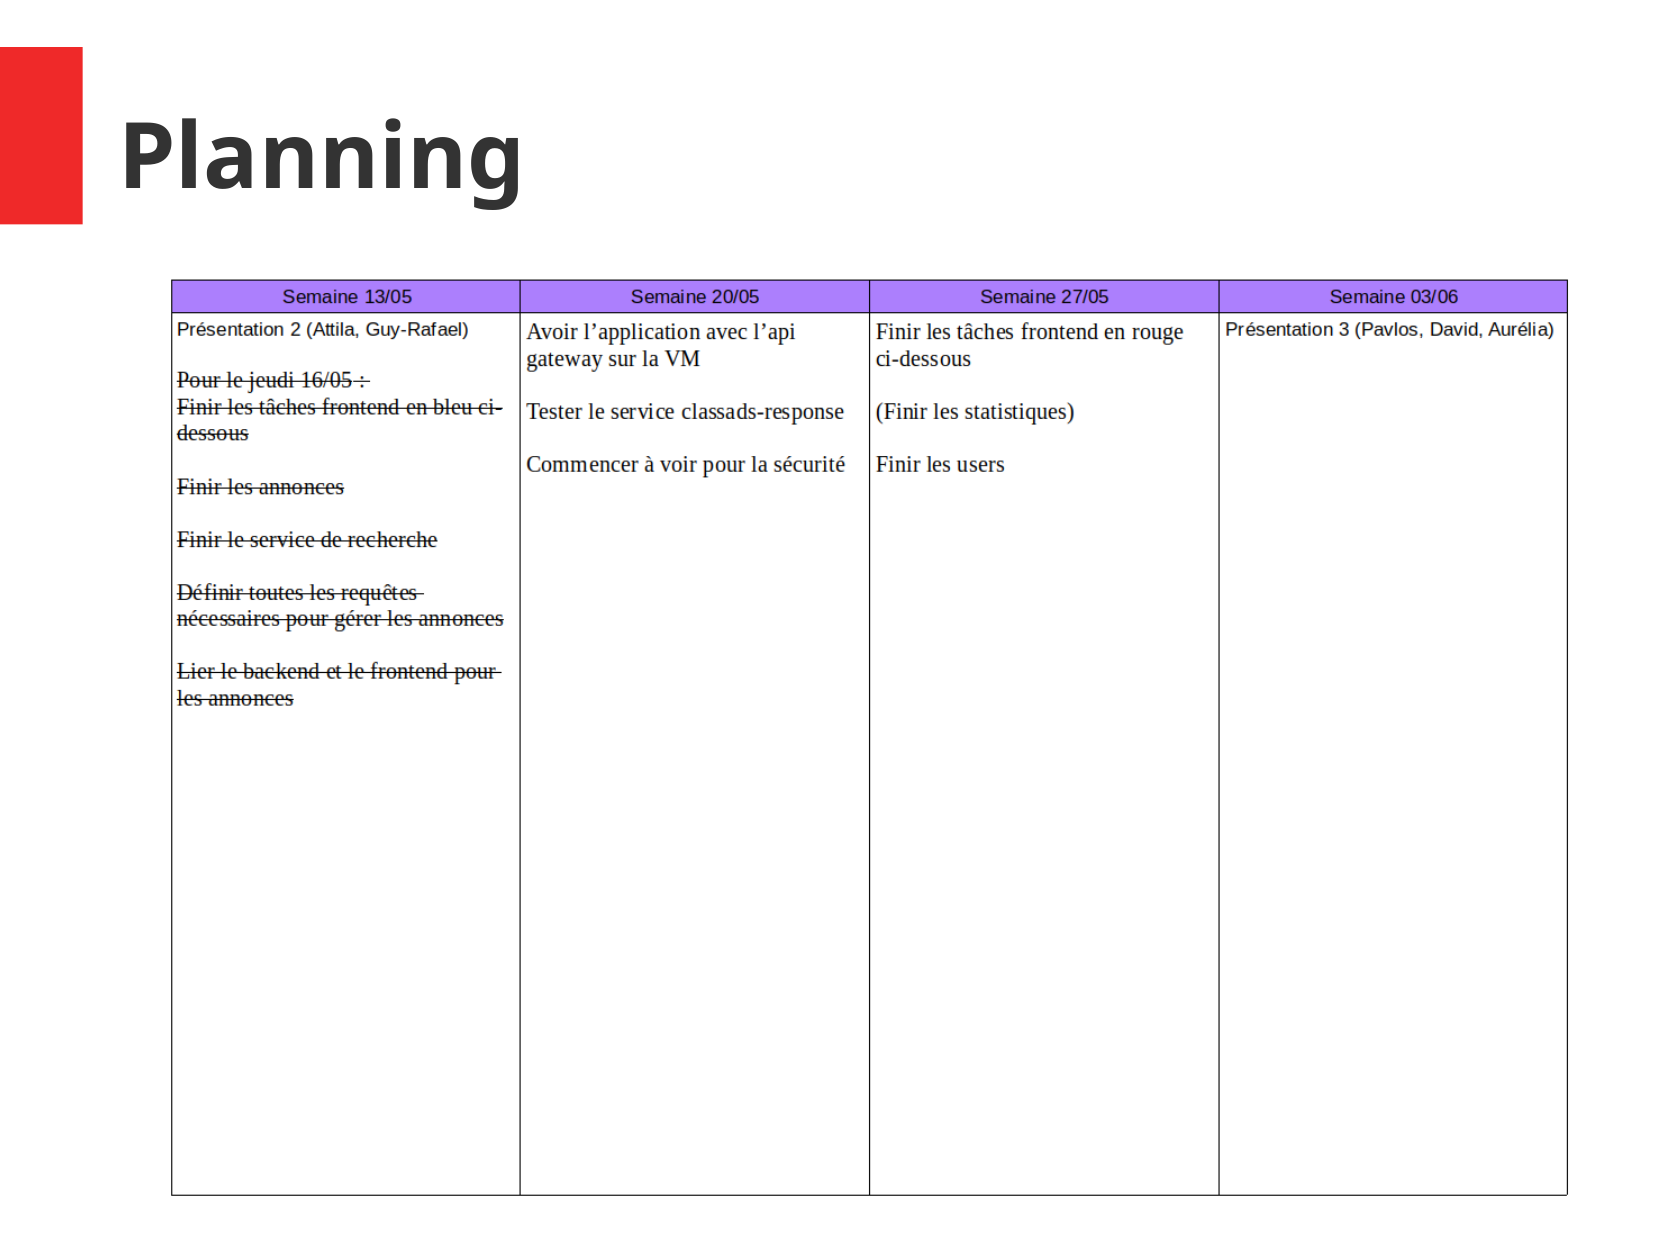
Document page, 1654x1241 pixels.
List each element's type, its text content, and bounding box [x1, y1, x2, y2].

picture [151, 247, 1595, 1215]
title Planning [118, 49, 1571, 257]
